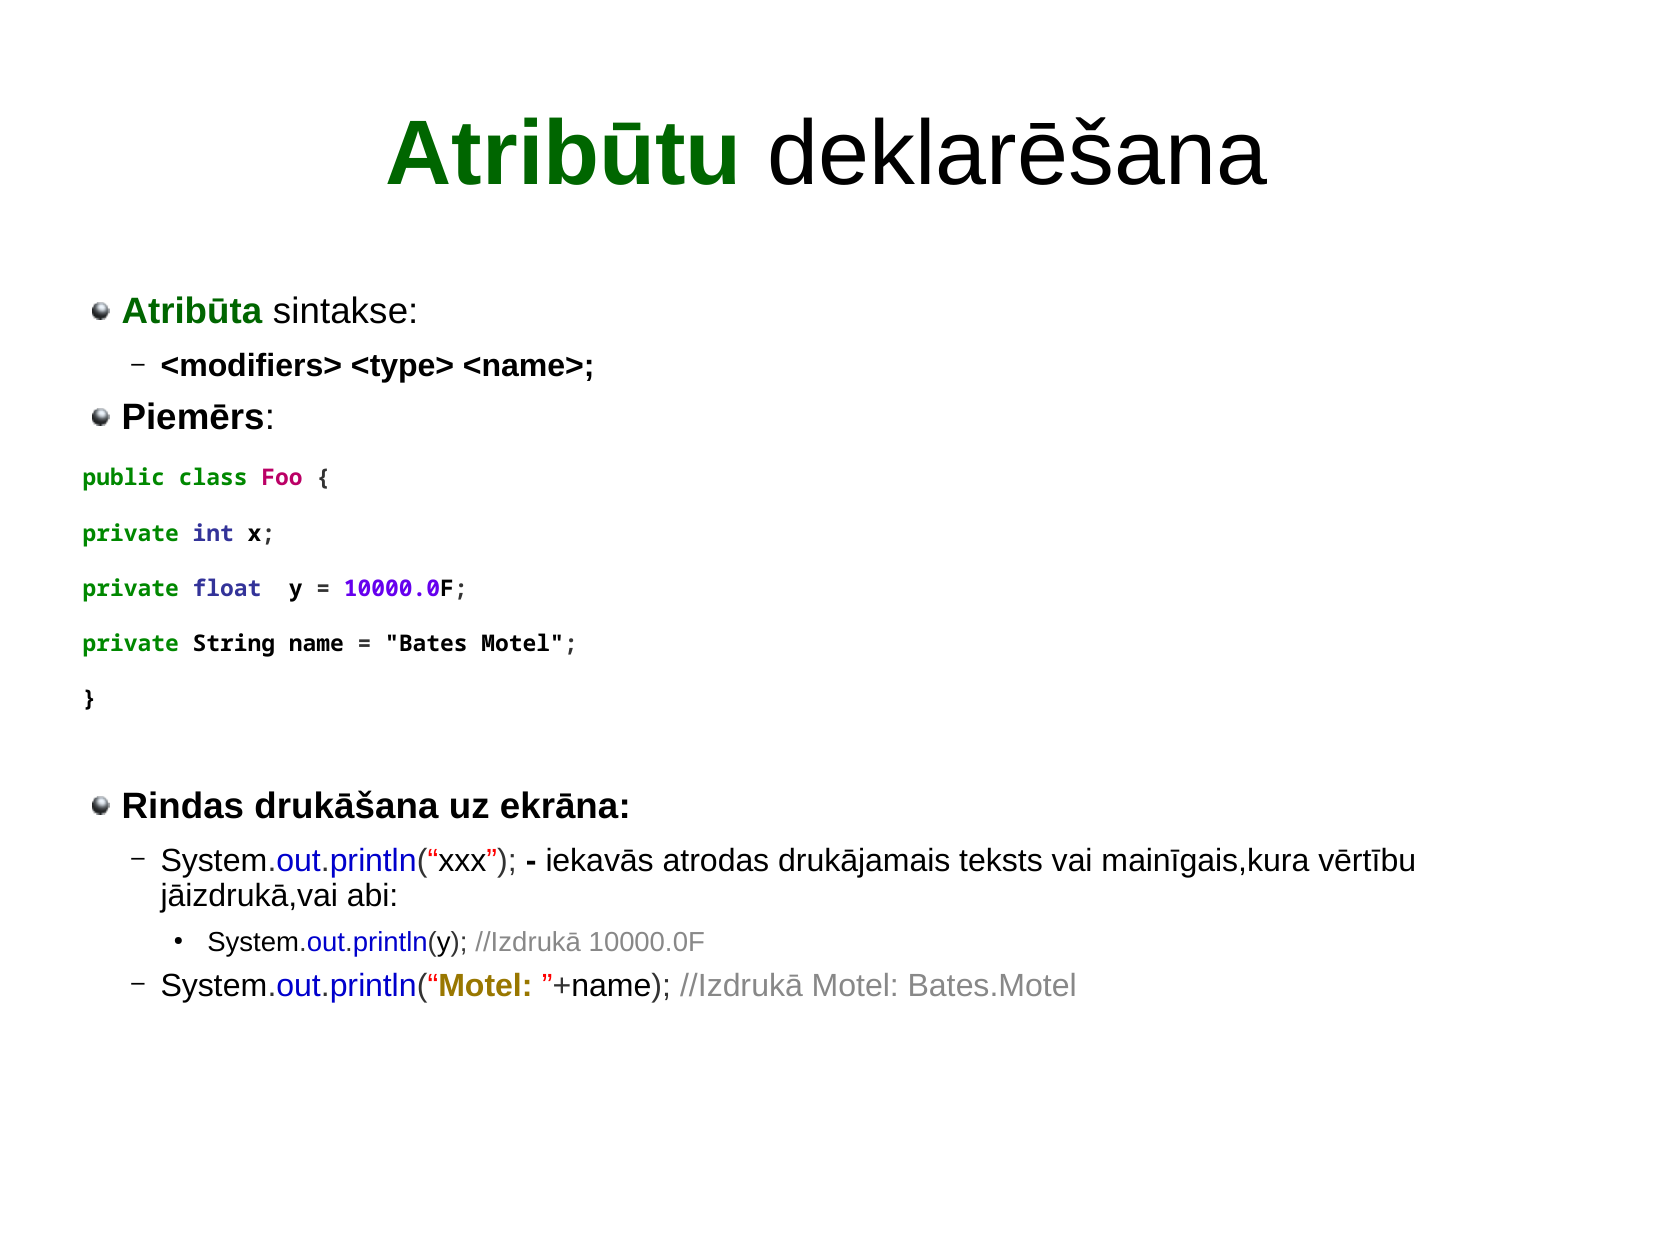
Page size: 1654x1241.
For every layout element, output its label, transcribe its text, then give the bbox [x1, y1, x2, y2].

list Atribūta sintakse: <modifiers> <type> <name>; Piemērs: public class Foo { private int x; private float y = 10000.0F; private String name = "Bates Motel"; } Rindas drukāšana uz ekrāna: System.out.println(“xxx”); - iekavās atrodas drukājamais teksts vai mainīgais,kura vērtību jāizdrukā,vai abi: System.out.println(y); //Izdrukā 10000.0F System.out.println(“Motel: ”+name); //Izdrukā Motel: Bates.Motel [82, 290, 1538, 1010]
title Atribūtu deklarēšana [82, 49, 1571, 257]
